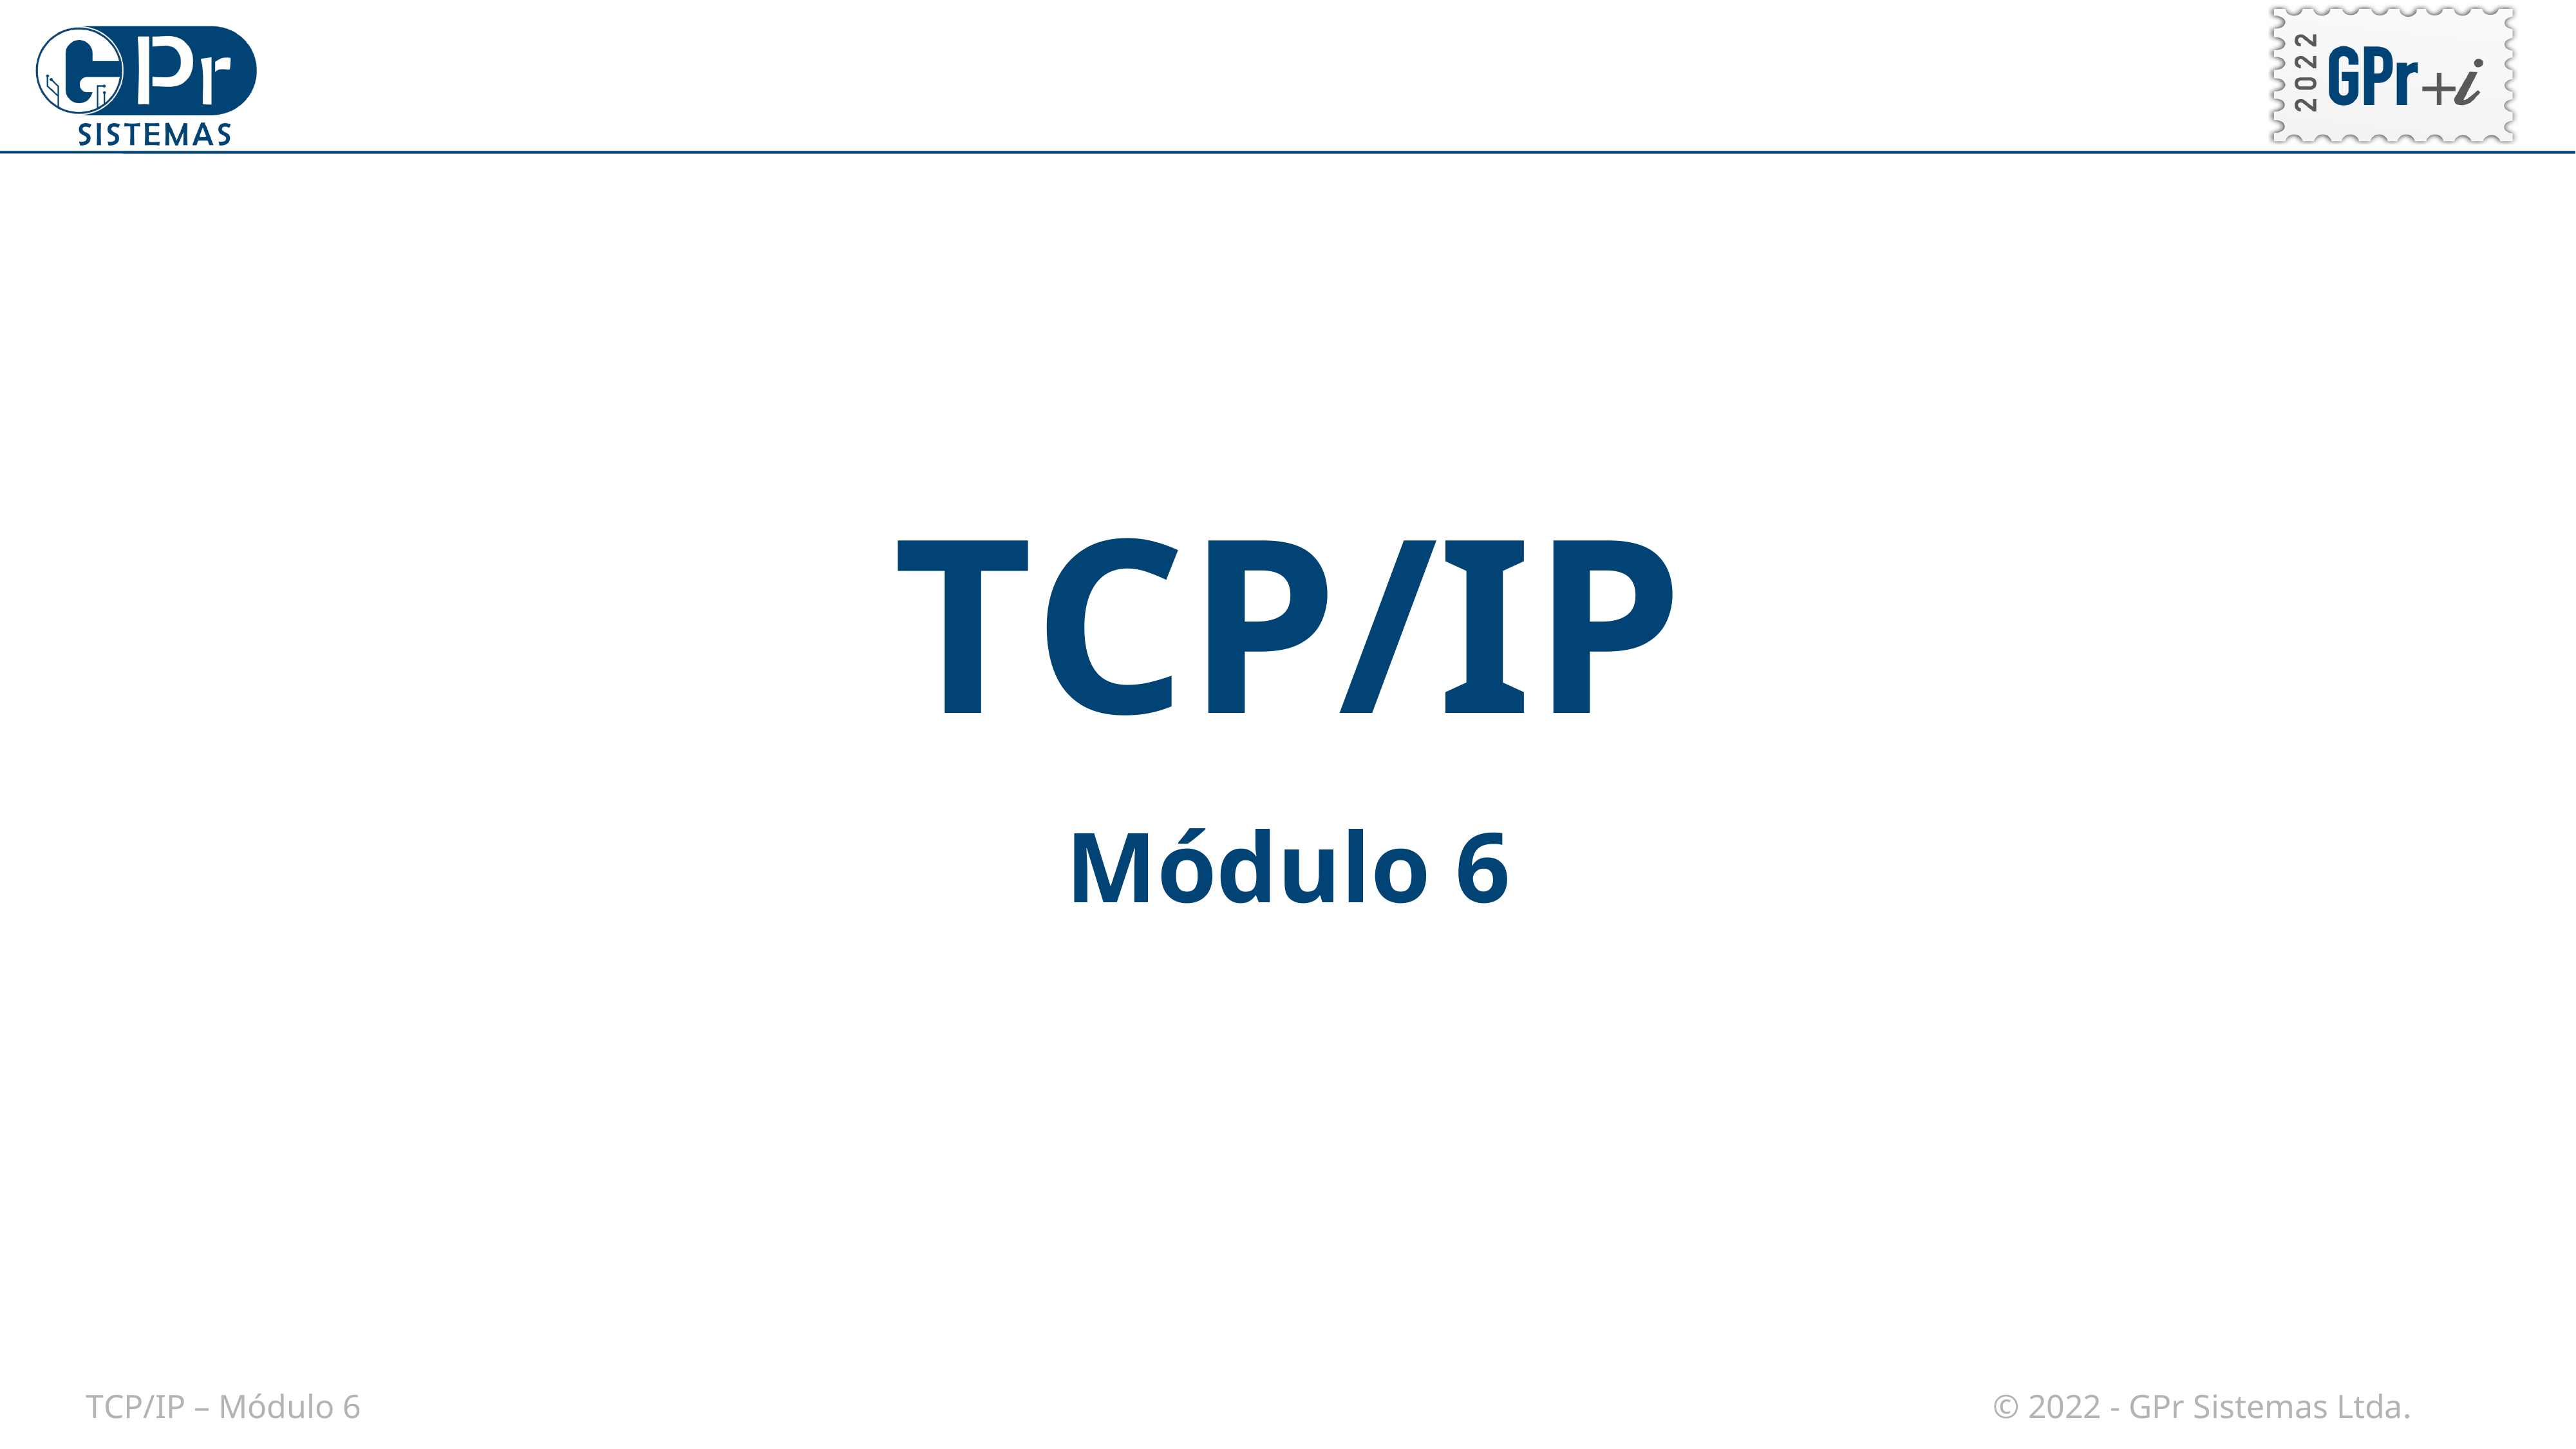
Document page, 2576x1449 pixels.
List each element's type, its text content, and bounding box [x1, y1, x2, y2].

picture [34, 26, 257, 147]
text_box TCP/IP Módulo 6 [81, 520, 2496, 929]
picture [2268, 4, 2519, 145]
